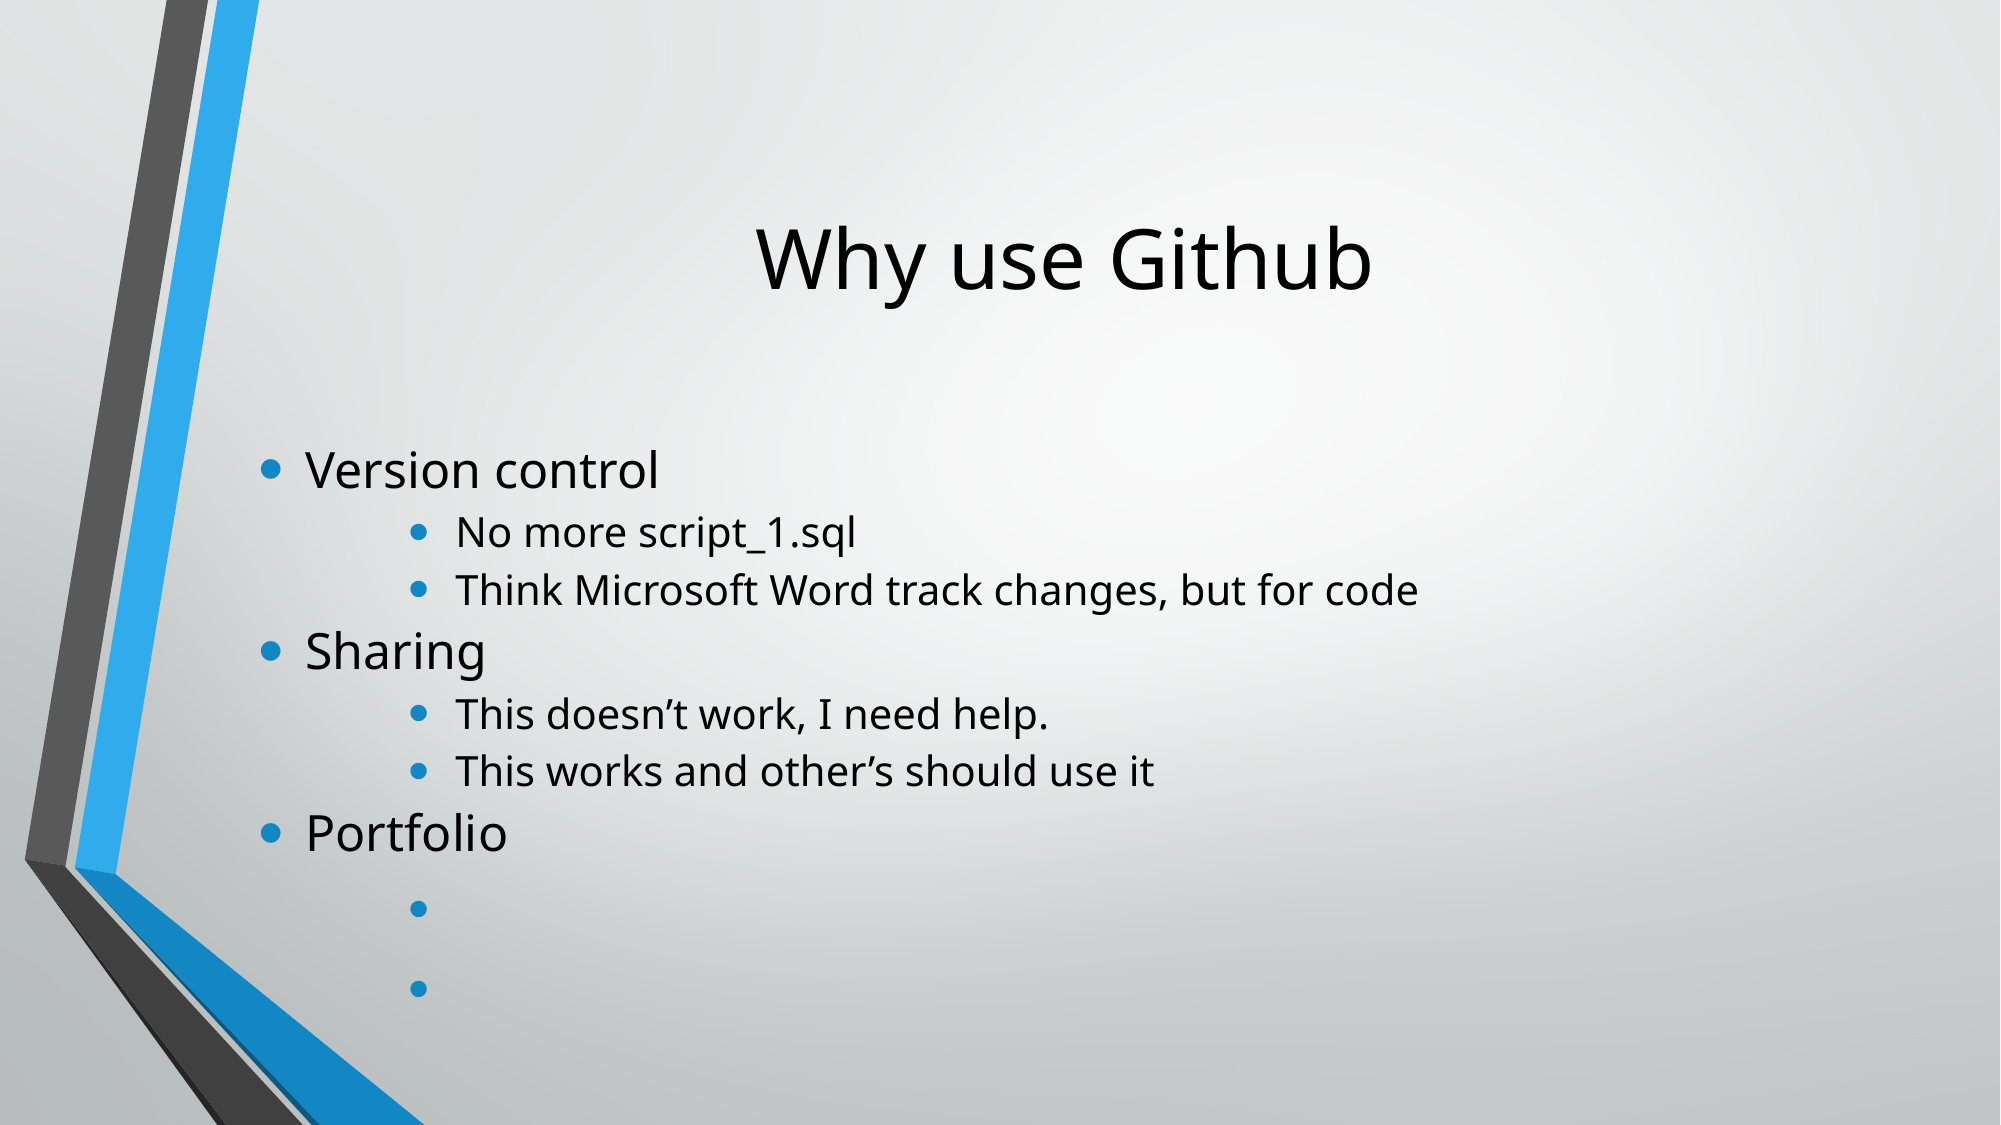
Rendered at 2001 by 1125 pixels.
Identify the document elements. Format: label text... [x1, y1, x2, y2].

list Version control No more script_1.sql Think Microsoft Word track changes, but for code Sharing This doesn’t work, I need help. This works and other’s should use it Portfolio [243, 437, 1887, 950]
title Why use Github [243, 112, 1887, 400]
